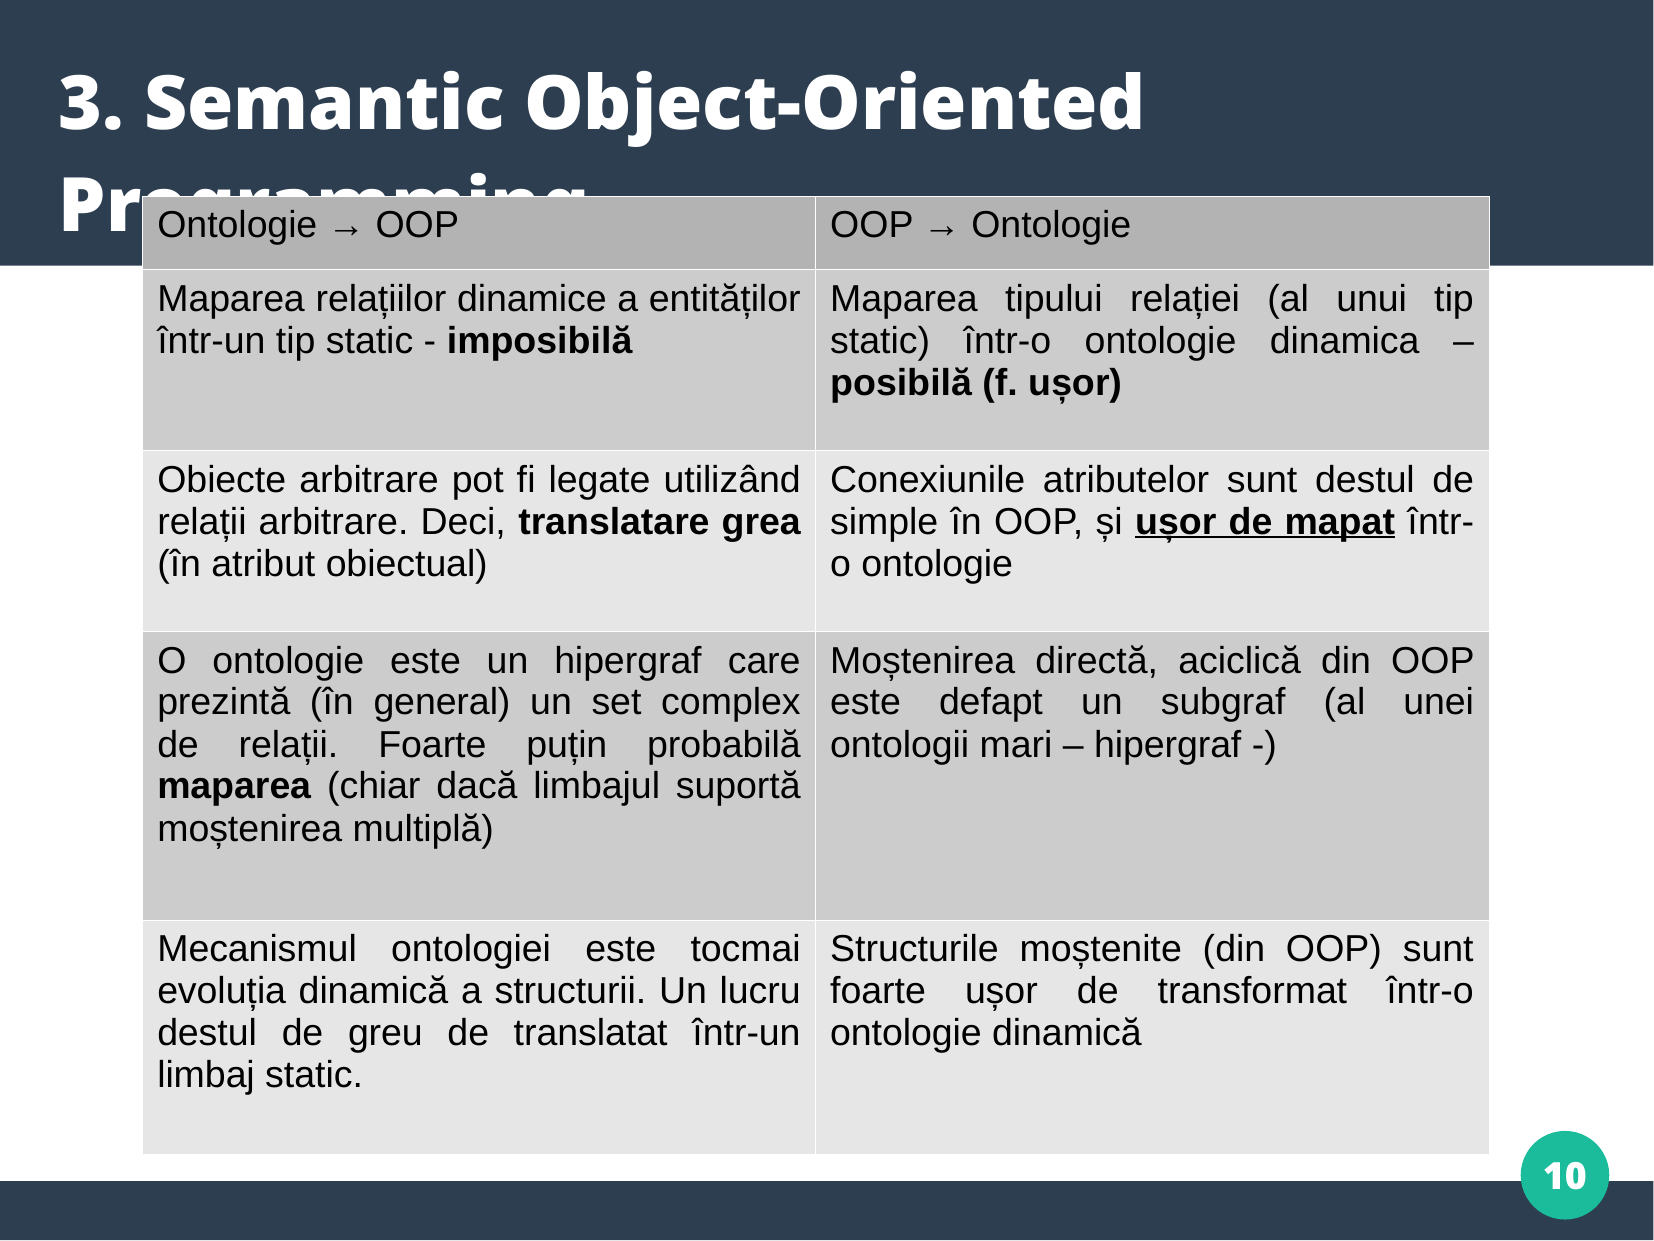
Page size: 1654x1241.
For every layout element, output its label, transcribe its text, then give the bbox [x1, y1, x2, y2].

table_cell Maparea relațiilor dinamice a entităților într-un tip static - imposibilă [143, 270, 815, 450]
table_cell Maparea tipului relației (al unui tip static) într-o ontologie dinamica – posibilă (f. ușor) [816, 270, 1489, 450]
table_cell Moștenirea directă, aciclică din OOP este defapt un subgraf (al unei ontologii mari – hipergraf -) [816, 632, 1489, 920]
table_cell Conexiunile atributelor sunt destul de simple în OOP, și ușor de mapat într-o ontologie [816, 451, 1489, 631]
table_cell Mecanismul ontologiei este tocmai evoluția dinamică a structurii. Un lucru destul de greu de translatat într-un limbaj static. [143, 921, 815, 1154]
title 3. Semantic Object-Oriented Programming [59, 49, 1595, 207]
table_header Ontologie → OOP [143, 197, 815, 269]
table_header OOP → Ontologie [816, 197, 1489, 269]
table_cell Structurile moștenite (din OOP) sunt foarte ușor de transformat într-o ontologie dinamică [816, 921, 1489, 1154]
table_cell O ontologie este un hipergraf care prezintă (în general) un set complex de relații​. Foarte puțin probabilă maparea (chiar dacă limbajul suportă moștenirea multiplă) [143, 632, 815, 920]
table_cell Obiecte arbitrare pot fi legate utilizând relații arbitrare. Deci, translatare grea (în atribut obiectual) [143, 451, 815, 631]
